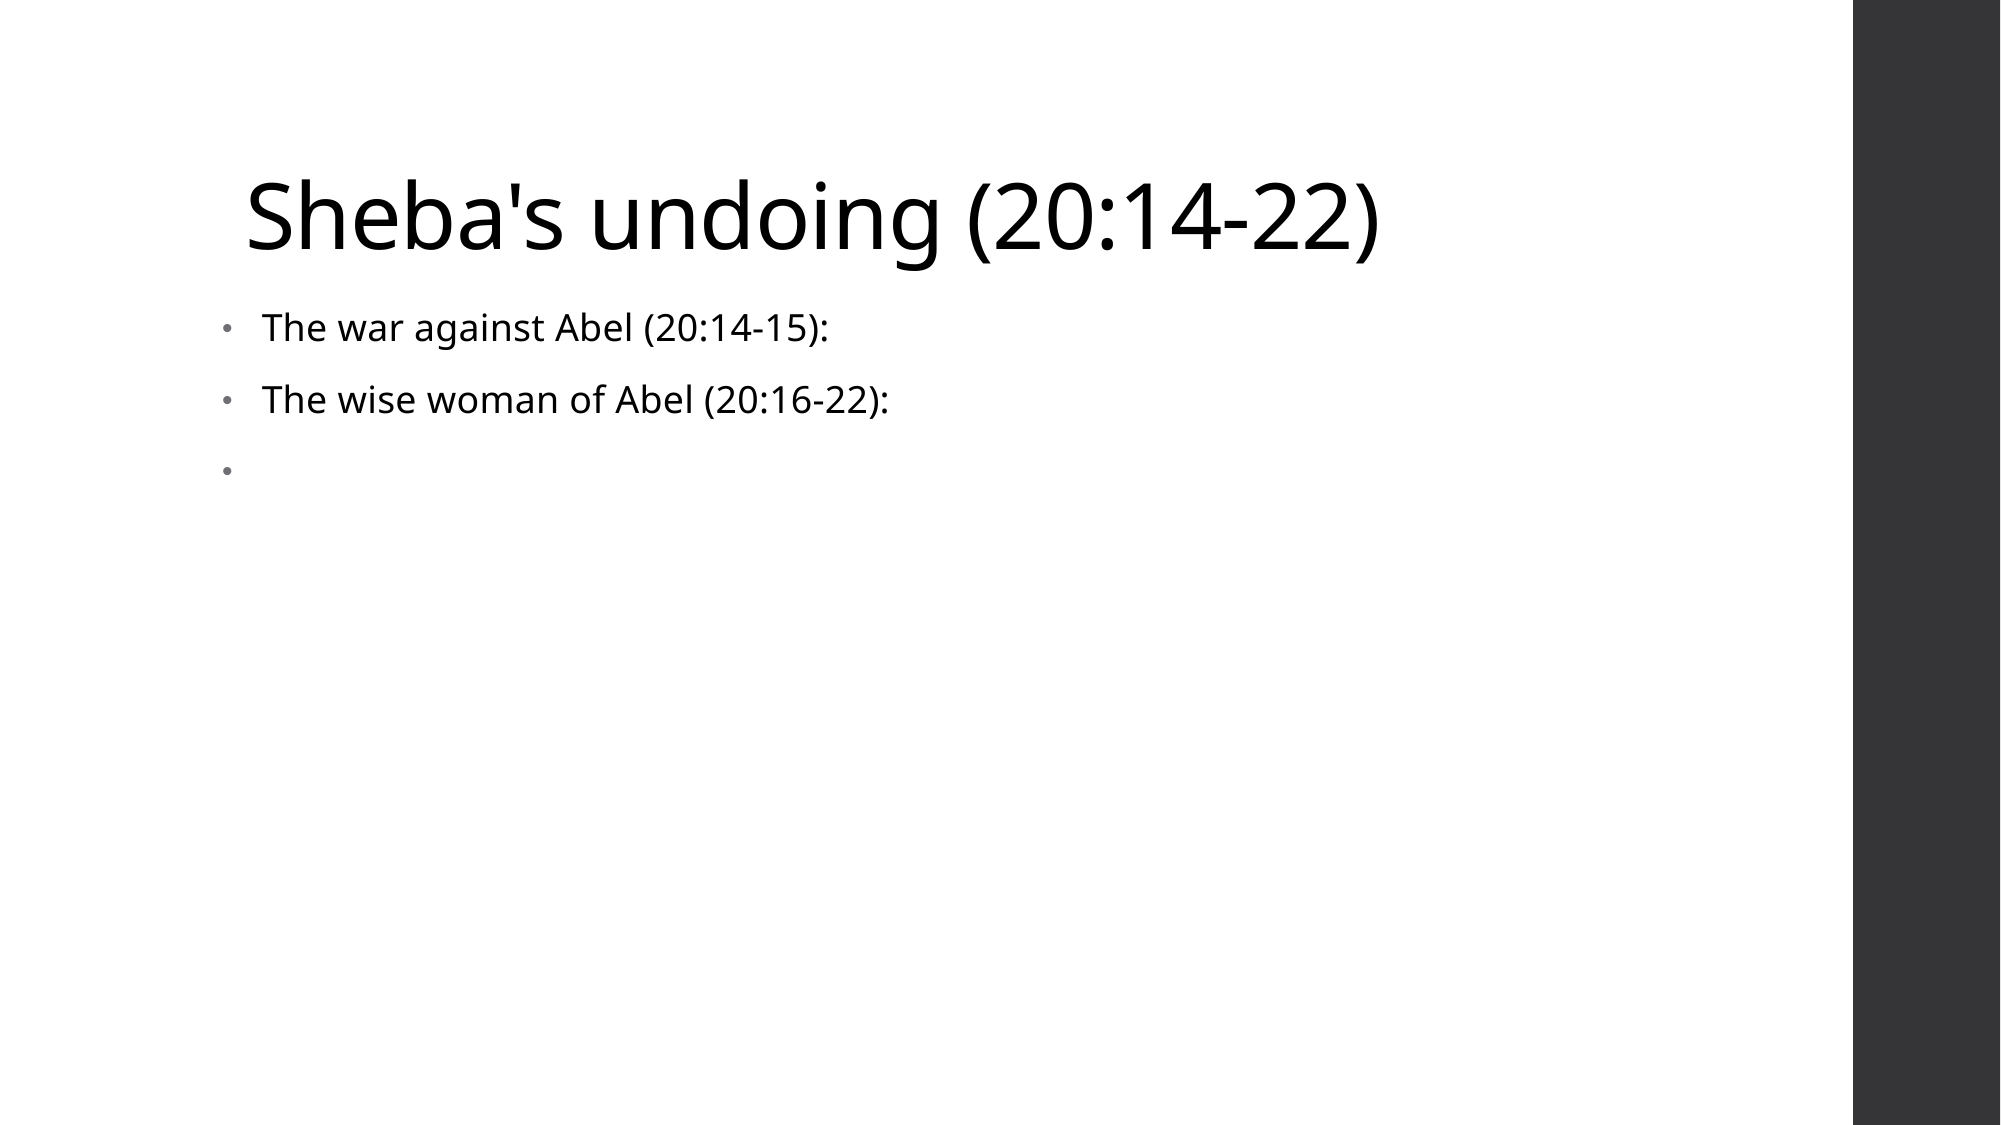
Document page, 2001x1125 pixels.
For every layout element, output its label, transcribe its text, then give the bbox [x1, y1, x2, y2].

title Sheba's undoing (20:14-22) [206, 60, 1797, 278]
list The war against Abel (20:14-15): The wise woman of Abel (20:16-22): [206, 299, 1617, 1014]
